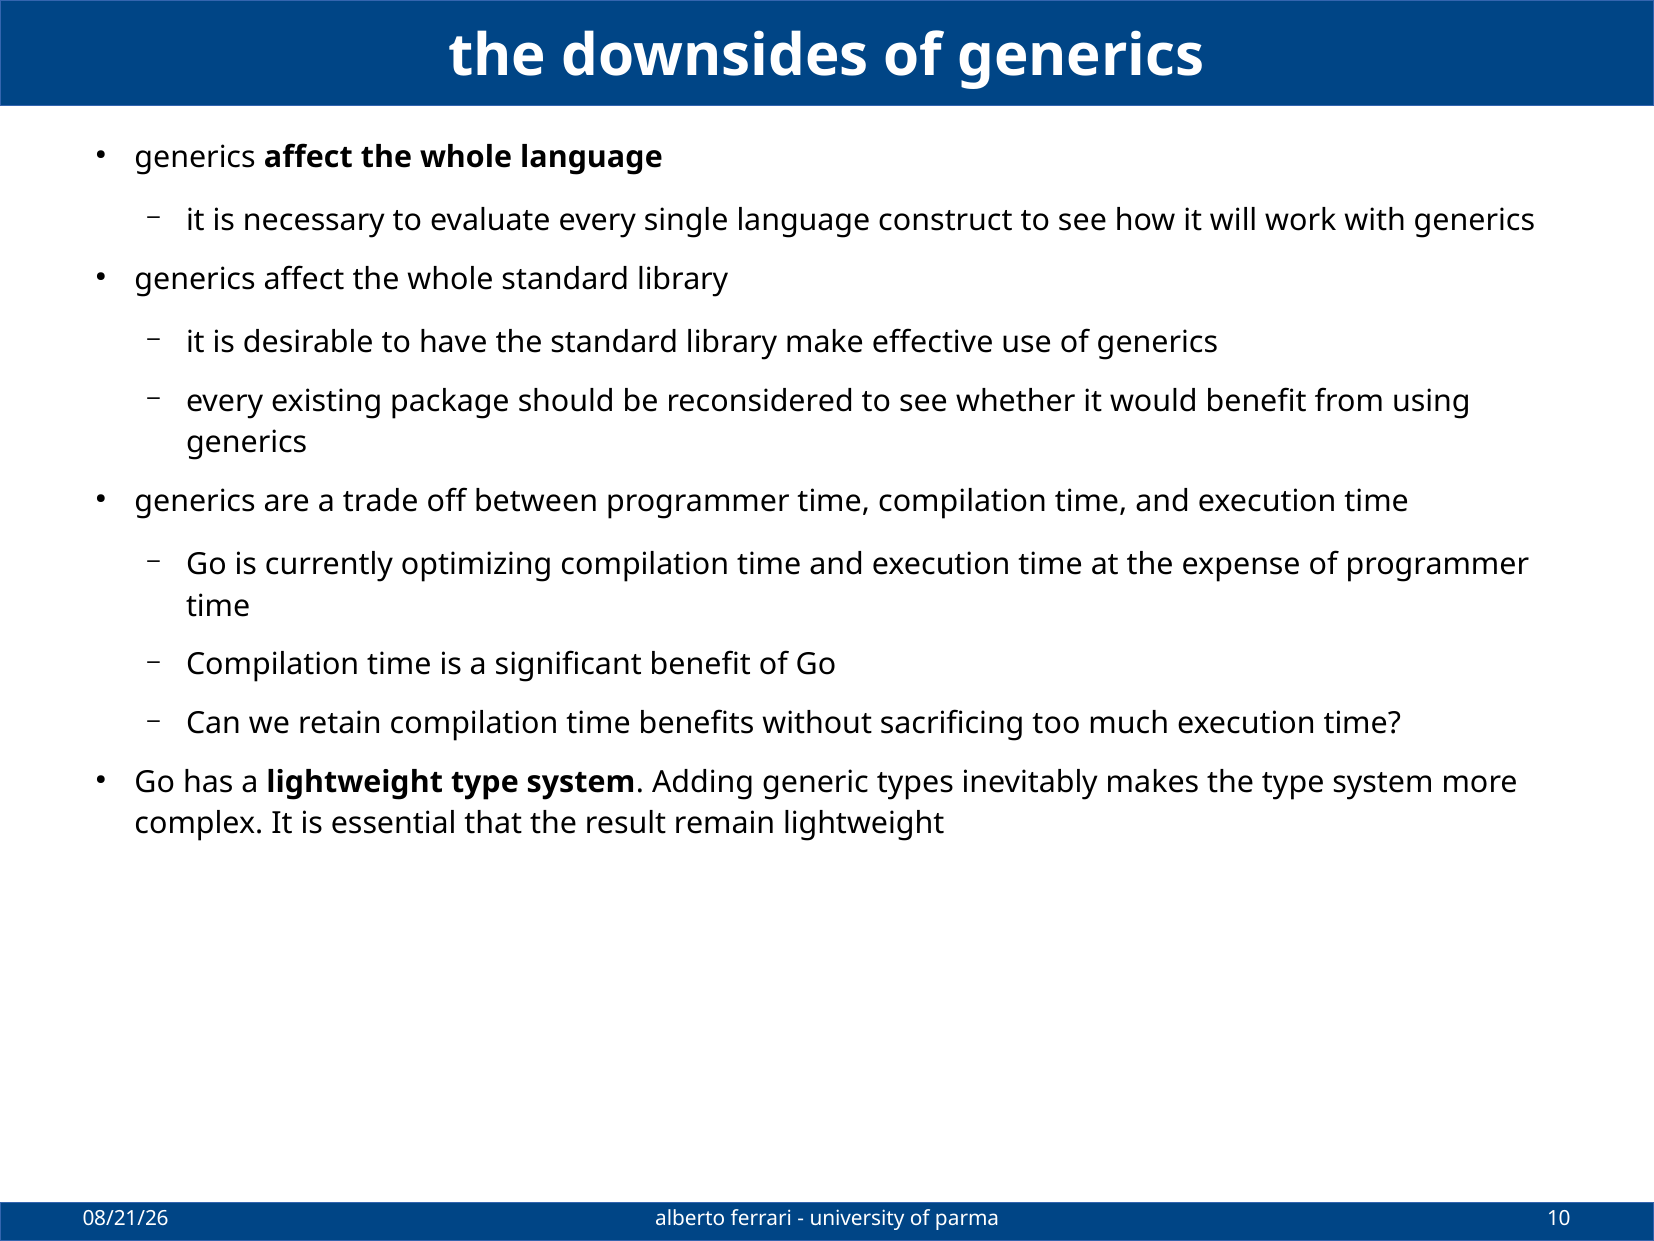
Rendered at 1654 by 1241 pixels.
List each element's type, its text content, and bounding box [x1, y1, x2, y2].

title the downsides of generics [0, 0, 1654, 106]
list generics affect the whole language it is necessary to evaluate every single language construct to see how it will work with generics generics affect the whole standard library it is desirable to have the standard library make effective use of generics every existing package should be reconsidered to see whether it would benefit from using generics generics are a trade off between programmer time, compilation time, and execution time Go is currently optimizing compilation time and execution time at the expense of programmer time Compilation time is a significant benefit of Go Can we retain compilation time benefits without sacrificing too much execution time? Go has a lightweight type system. Adding generic types inevitably makes the type system more complex. It is essential that the result remain lightweight [82, 135, 1571, 855]
